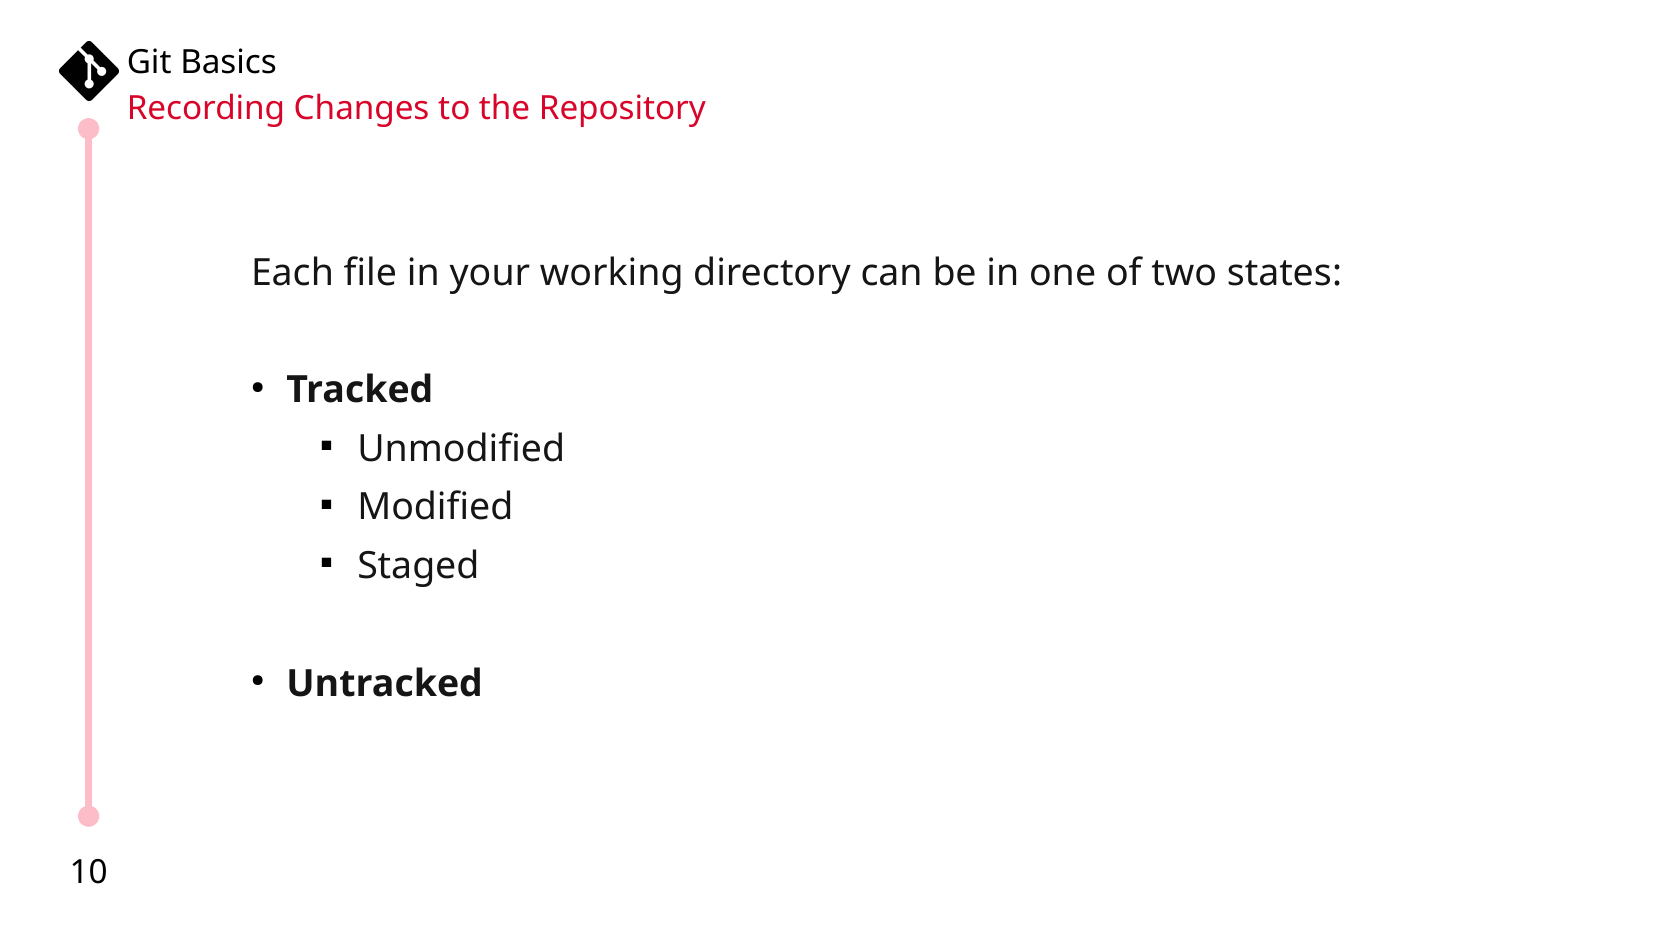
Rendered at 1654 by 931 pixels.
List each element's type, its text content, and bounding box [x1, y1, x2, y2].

text_box 10 [47, 840, 130, 889]
text_box Git Basics Recording Changes to the Repository [112, 31, 1506, 113]
text_box Each file in your working directory can be in one of two states: Tracked Unmodified Modified Staged Untracked [236, 236, 1418, 709]
picture [59, 41, 119, 101]
